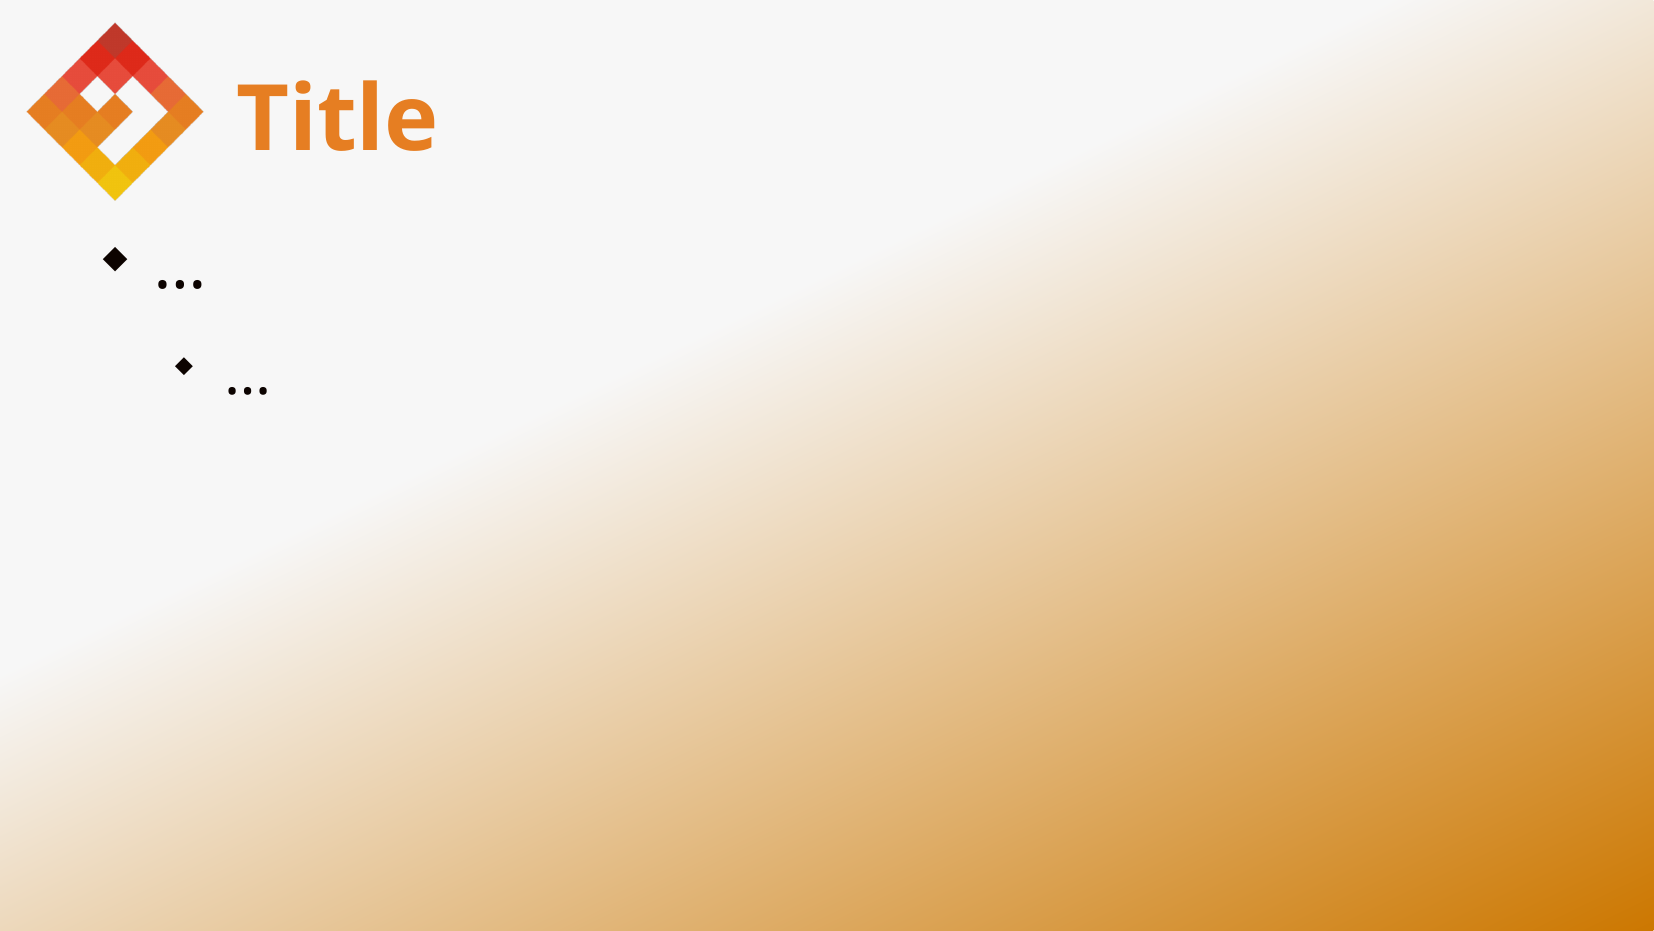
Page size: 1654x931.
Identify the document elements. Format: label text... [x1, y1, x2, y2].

list … ... [82, 217, 1571, 758]
title Title [236, 37, 1571, 193]
picture [26, 22, 204, 201]
